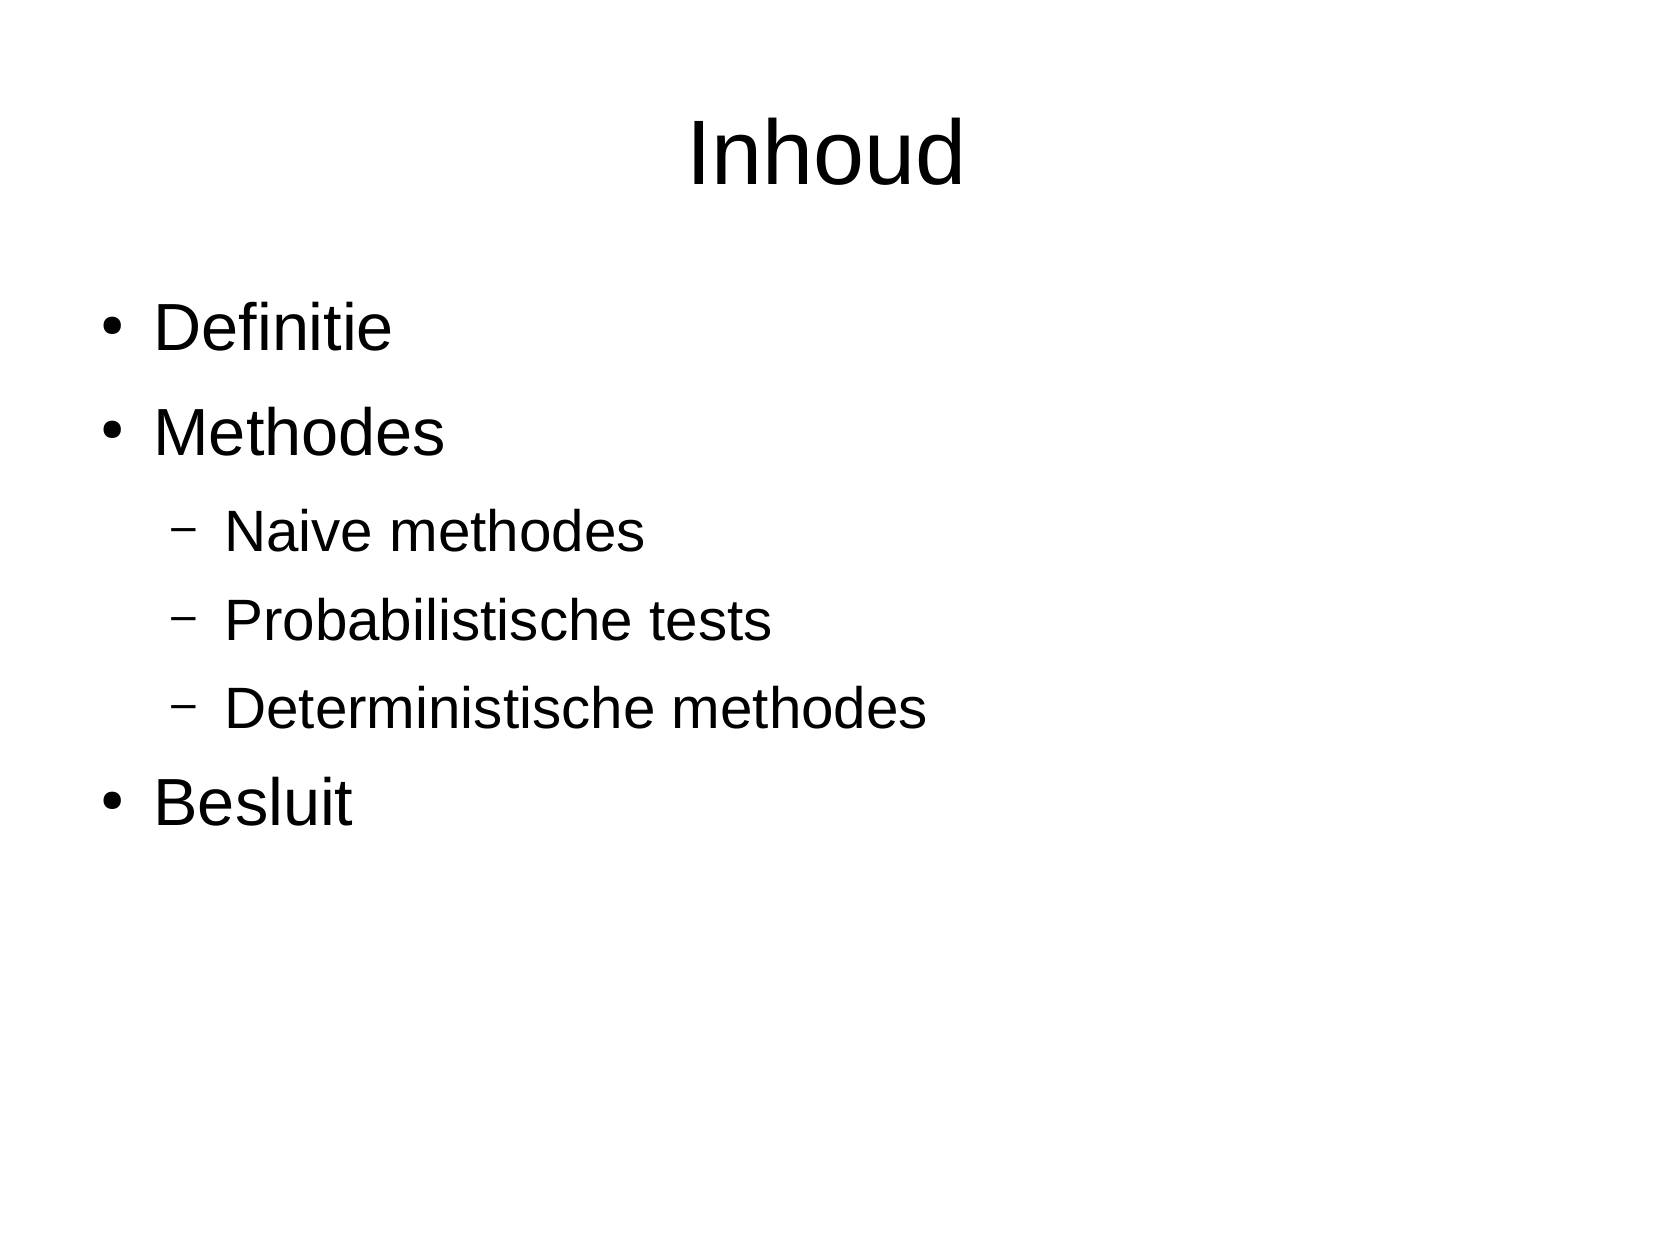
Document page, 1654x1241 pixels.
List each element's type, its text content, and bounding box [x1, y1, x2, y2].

title Inhoud [82, 49, 1571, 257]
list Definitie Methodes Naive methodes Probabilistische tests Deterministische methodes Besluit [82, 290, 1571, 1010]
